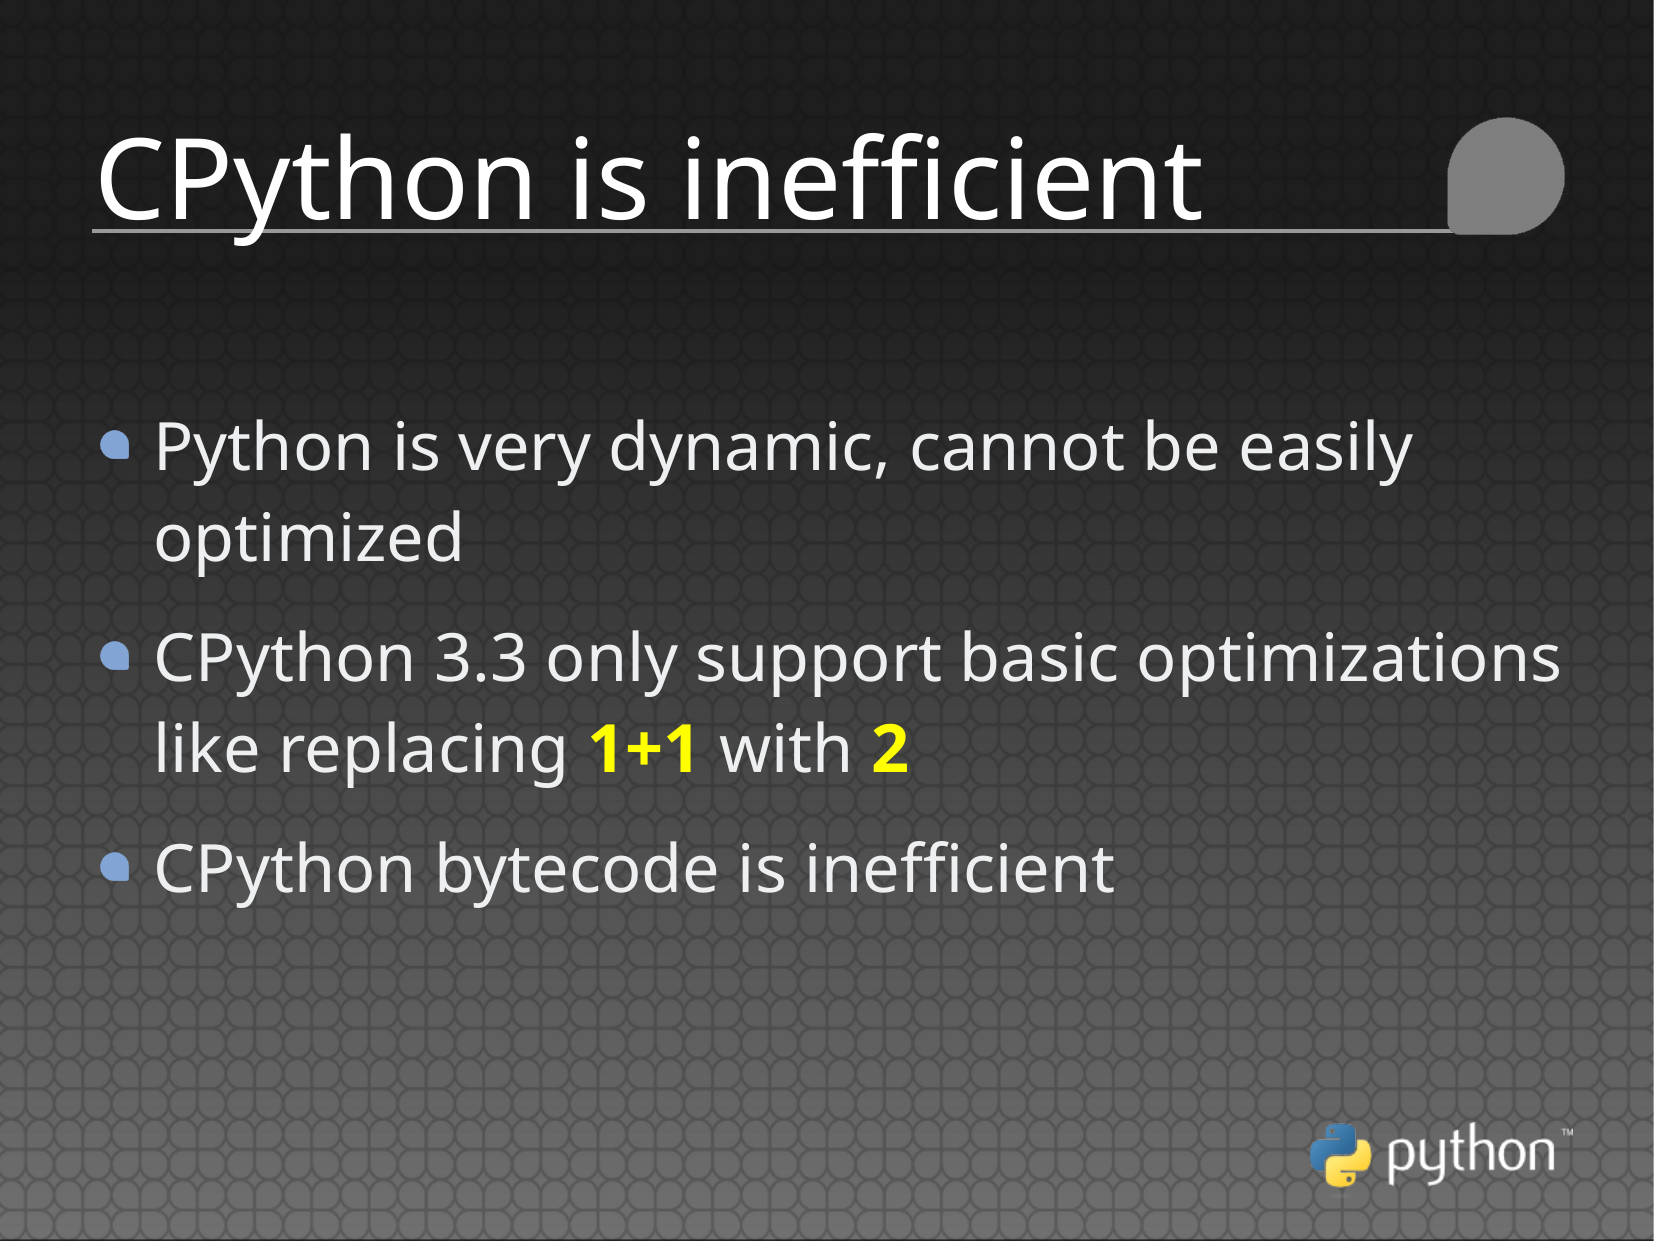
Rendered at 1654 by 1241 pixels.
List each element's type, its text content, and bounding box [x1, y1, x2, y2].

picture [0, 0, 1654, 1241]
title CPython is inefficient [94, 100, 1426, 251]
list Python is very dynamic, cannot be easily optimized CPython 3.3 only support basic optimizations like replacing 1+1 with 2 CPython bytecode is inefficient [82, 290, 1571, 1094]
